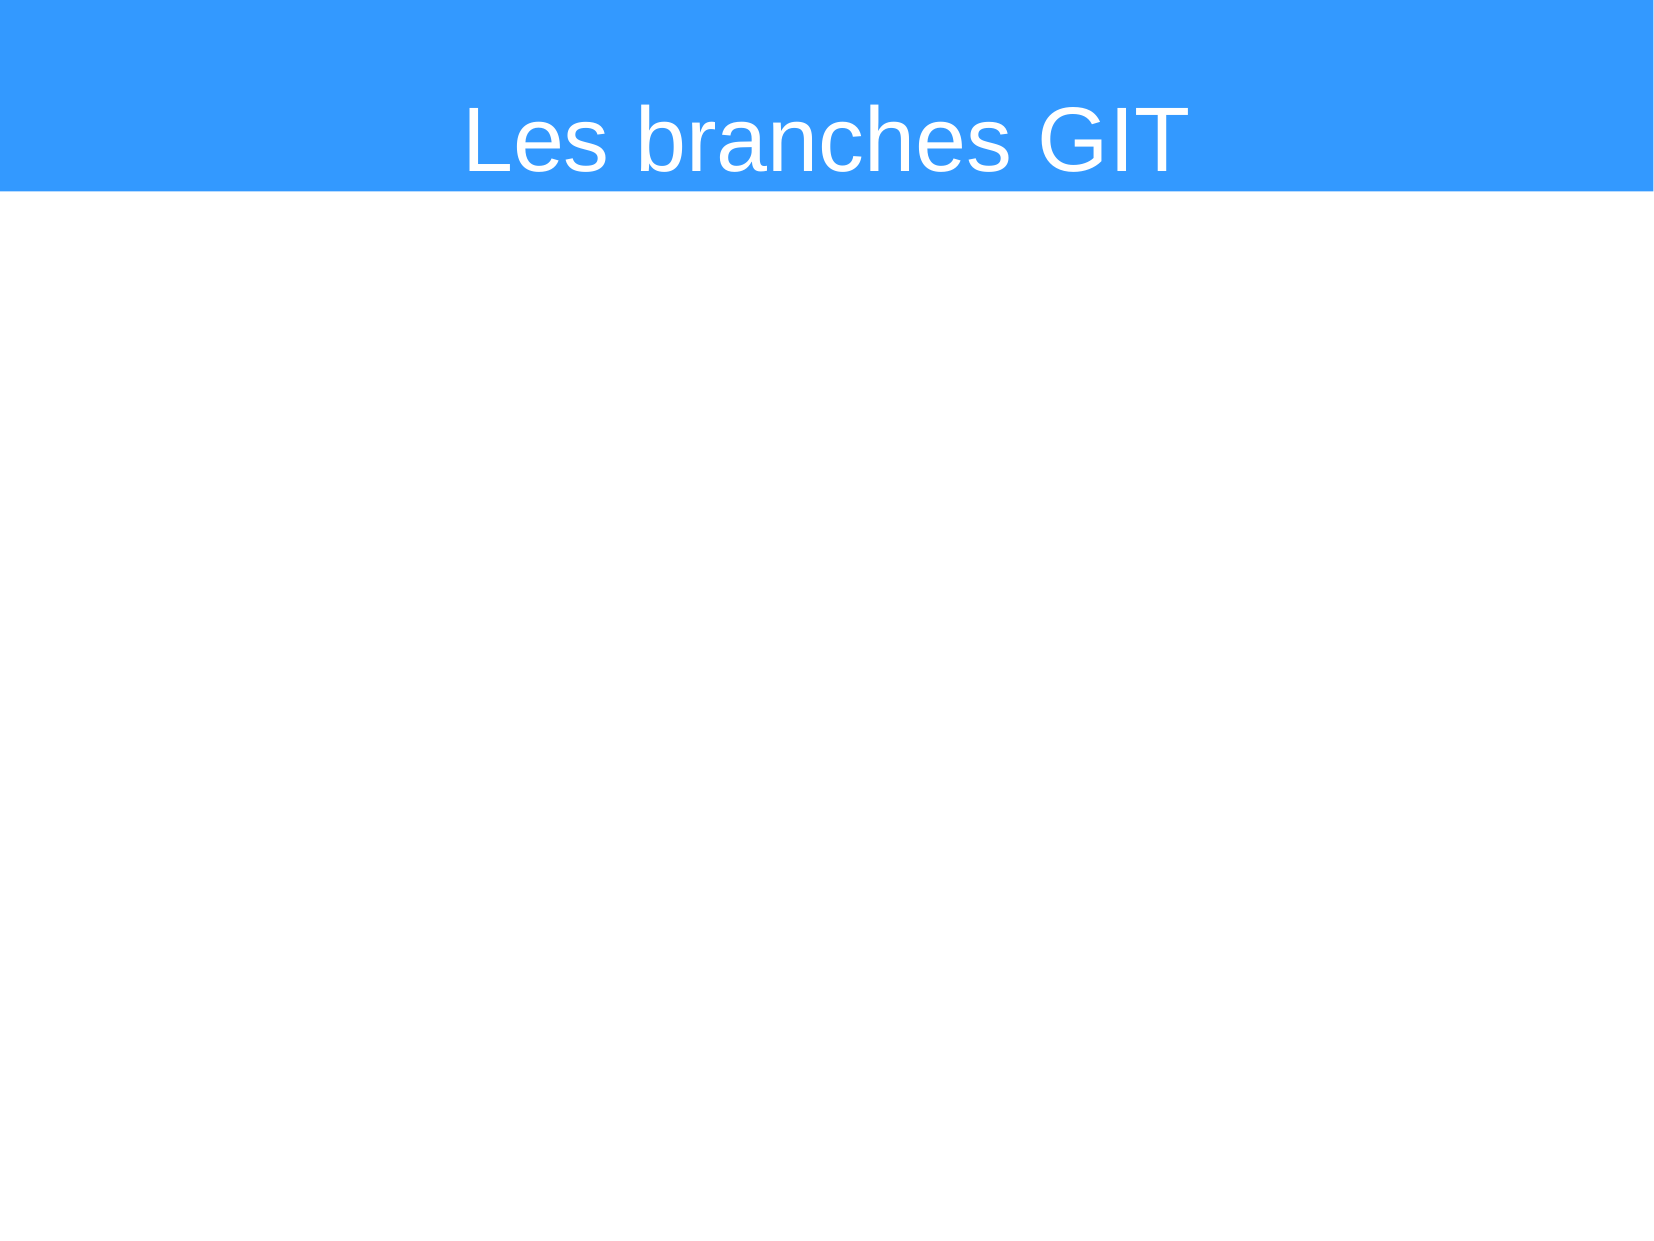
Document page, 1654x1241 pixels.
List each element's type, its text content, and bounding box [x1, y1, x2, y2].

title Les branches GIT [0, 0, 1654, 192]
